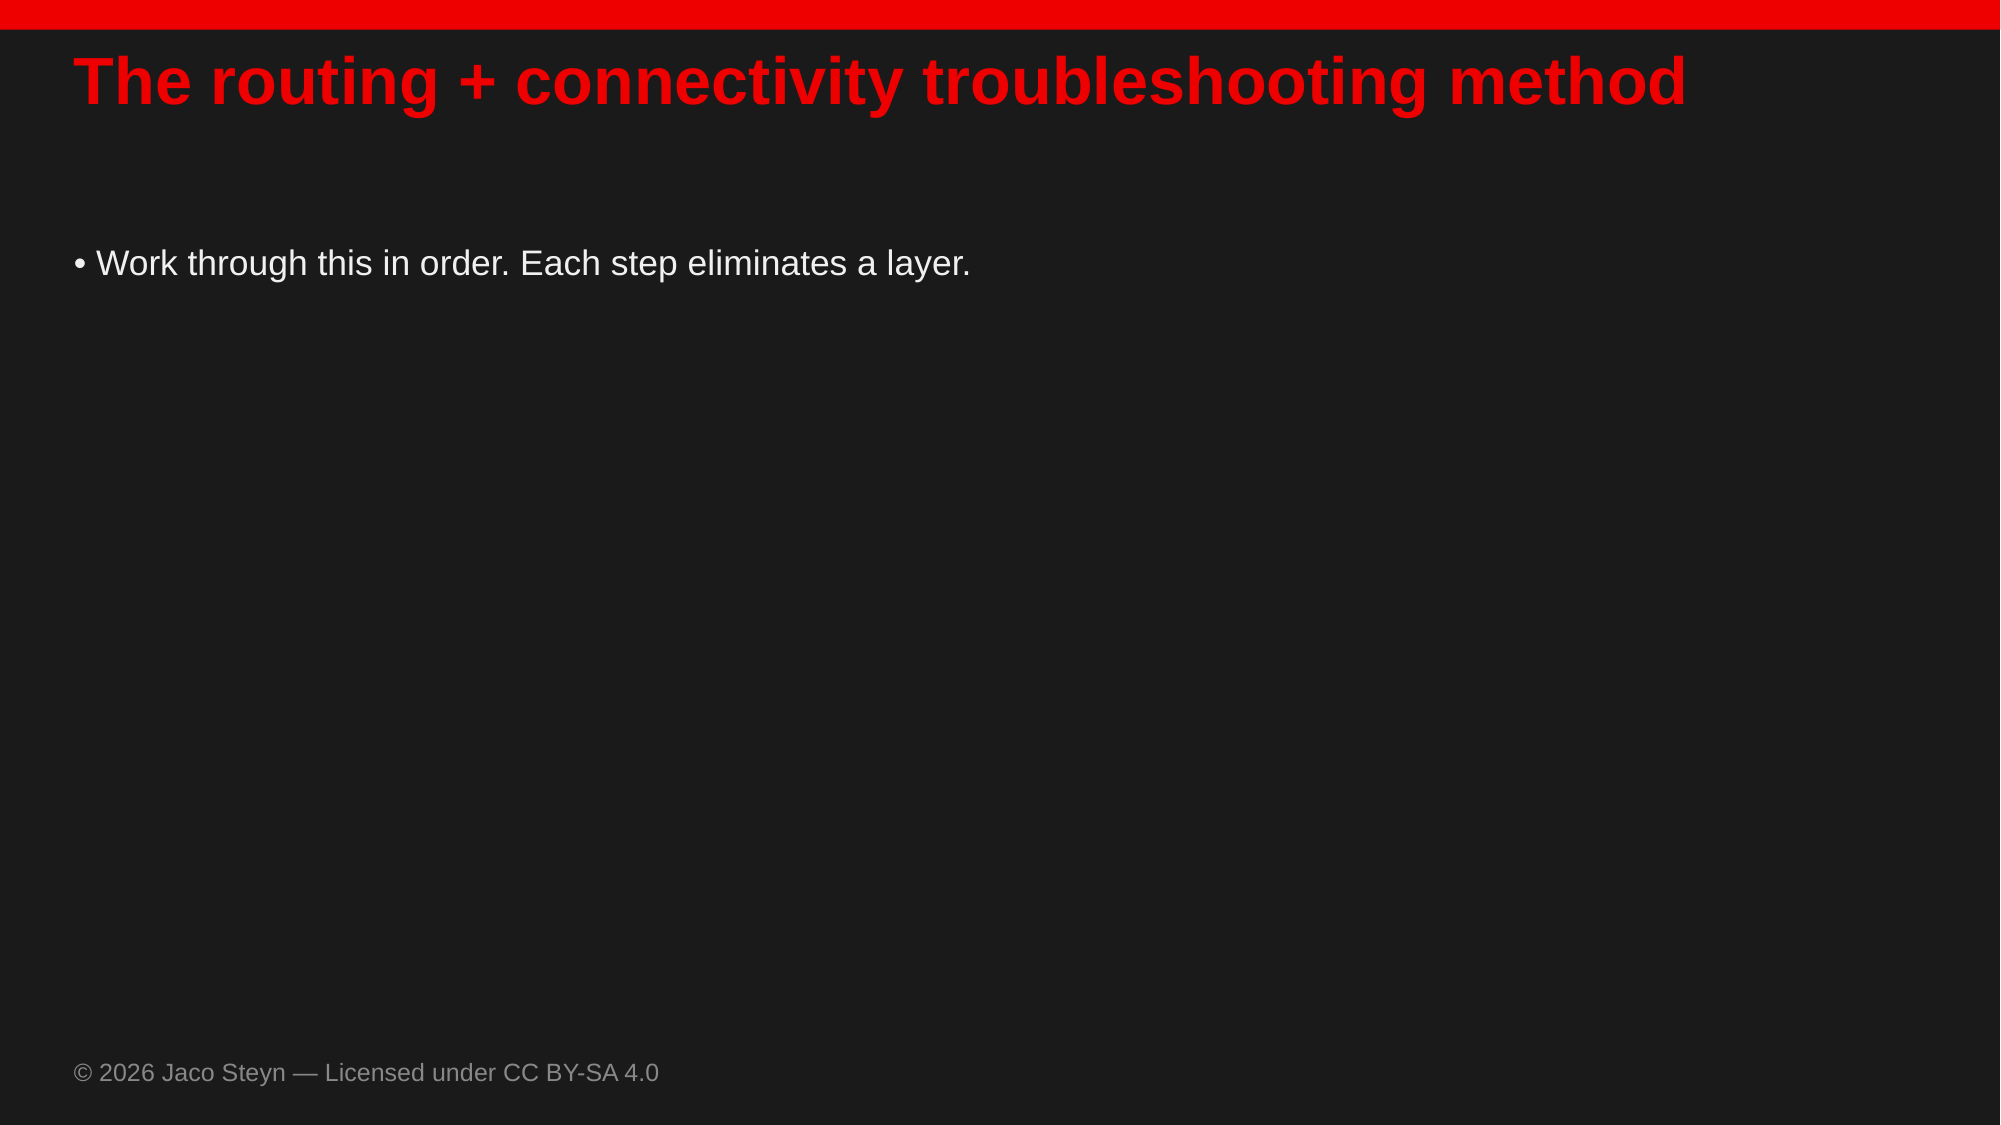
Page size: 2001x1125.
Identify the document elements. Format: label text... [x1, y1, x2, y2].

text_box [0, 0, 2001, 30]
text_box © 2026 Jaco Steyn — Licensed under CC BY-SA 4.0 [59, 1051, 1942, 1093]
text_box • Work through this in order. Each step eliminates a layer. [59, 236, 1942, 1037]
text_box The routing + connectivity troubleshooting method [59, 36, 1942, 208]
